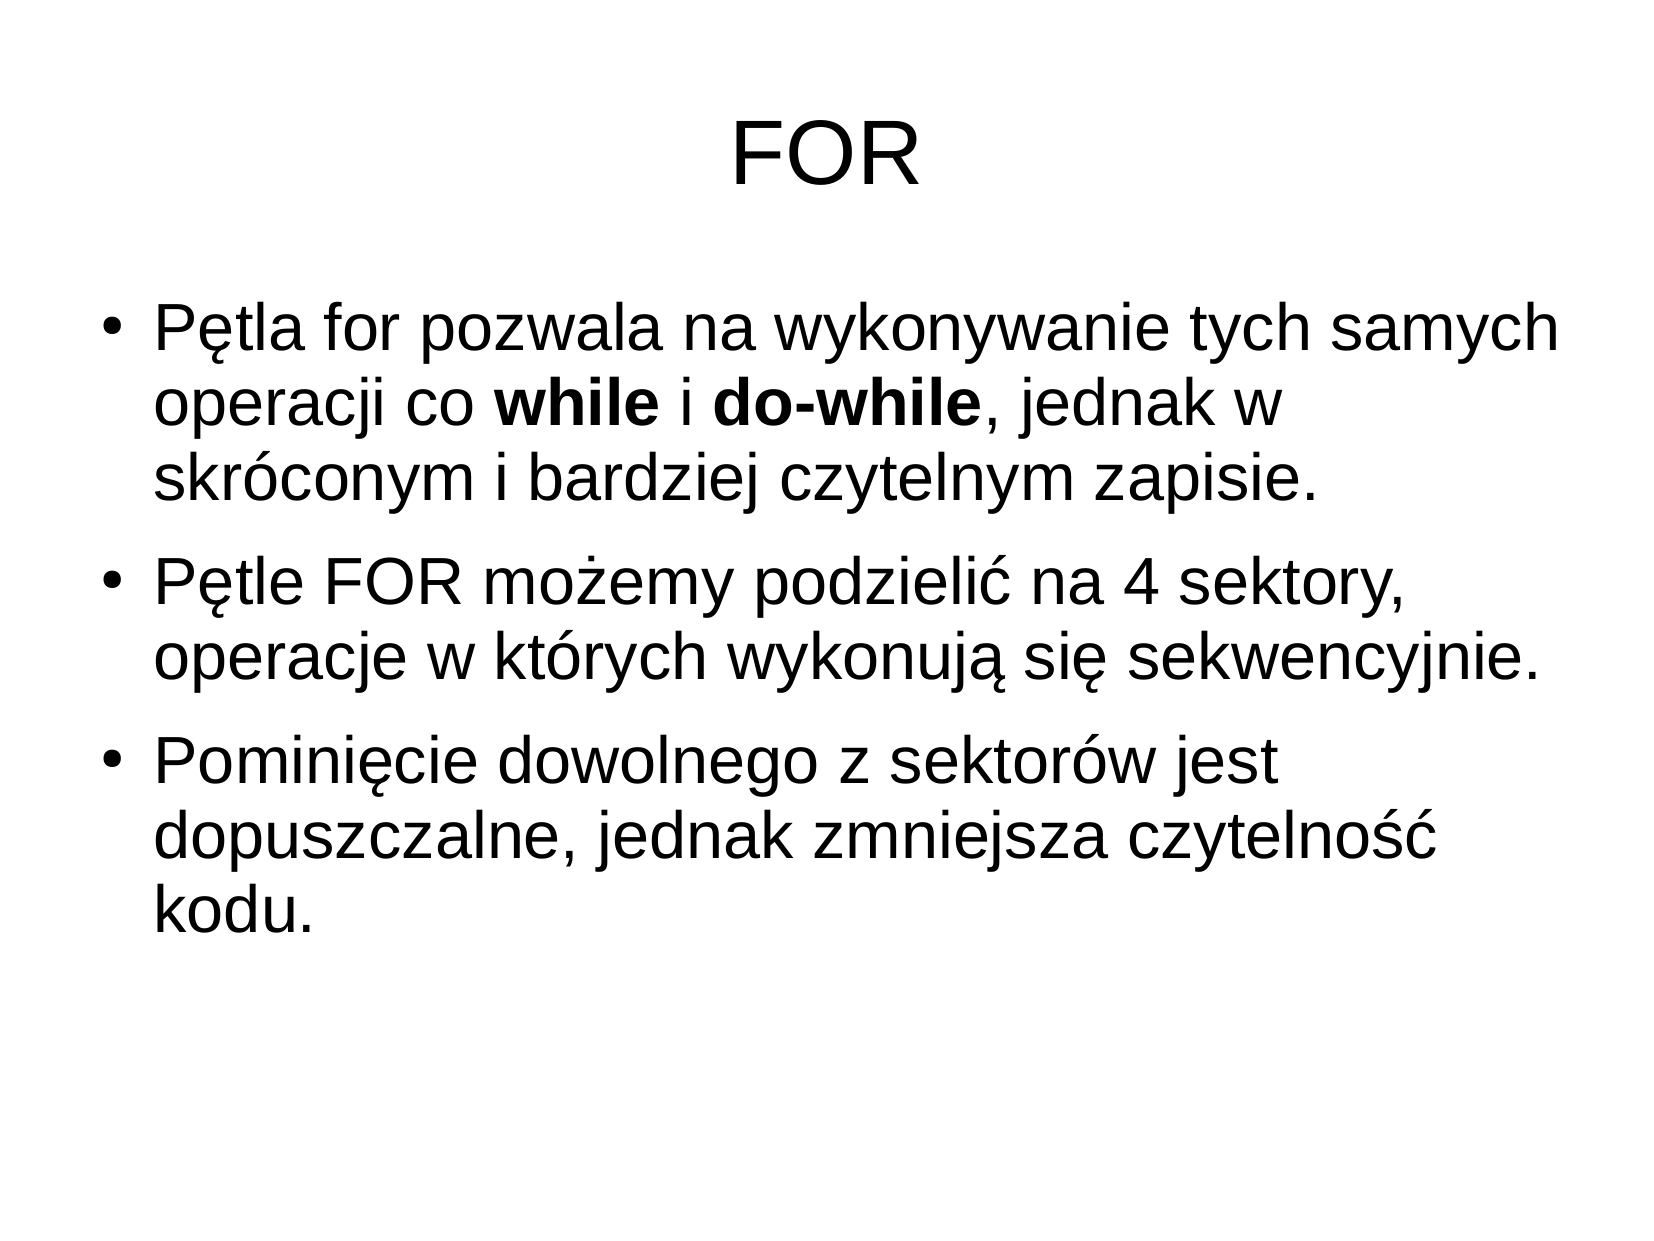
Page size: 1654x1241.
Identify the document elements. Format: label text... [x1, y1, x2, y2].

title FOR [82, 49, 1571, 257]
list Pętla for pozwala na wykonywanie tych samych operacji co while i do-while, jednak w skróconym i bardziej czytelnym zapisie. Pętle FOR możemy podzielić na 4 sektory, operacje w których wykonują się sekwencyjnie. Pominięcie dowolnego z sektorów jest dopuszczalne, jednak zmniejsza czytelność kodu. [82, 290, 1571, 1109]
